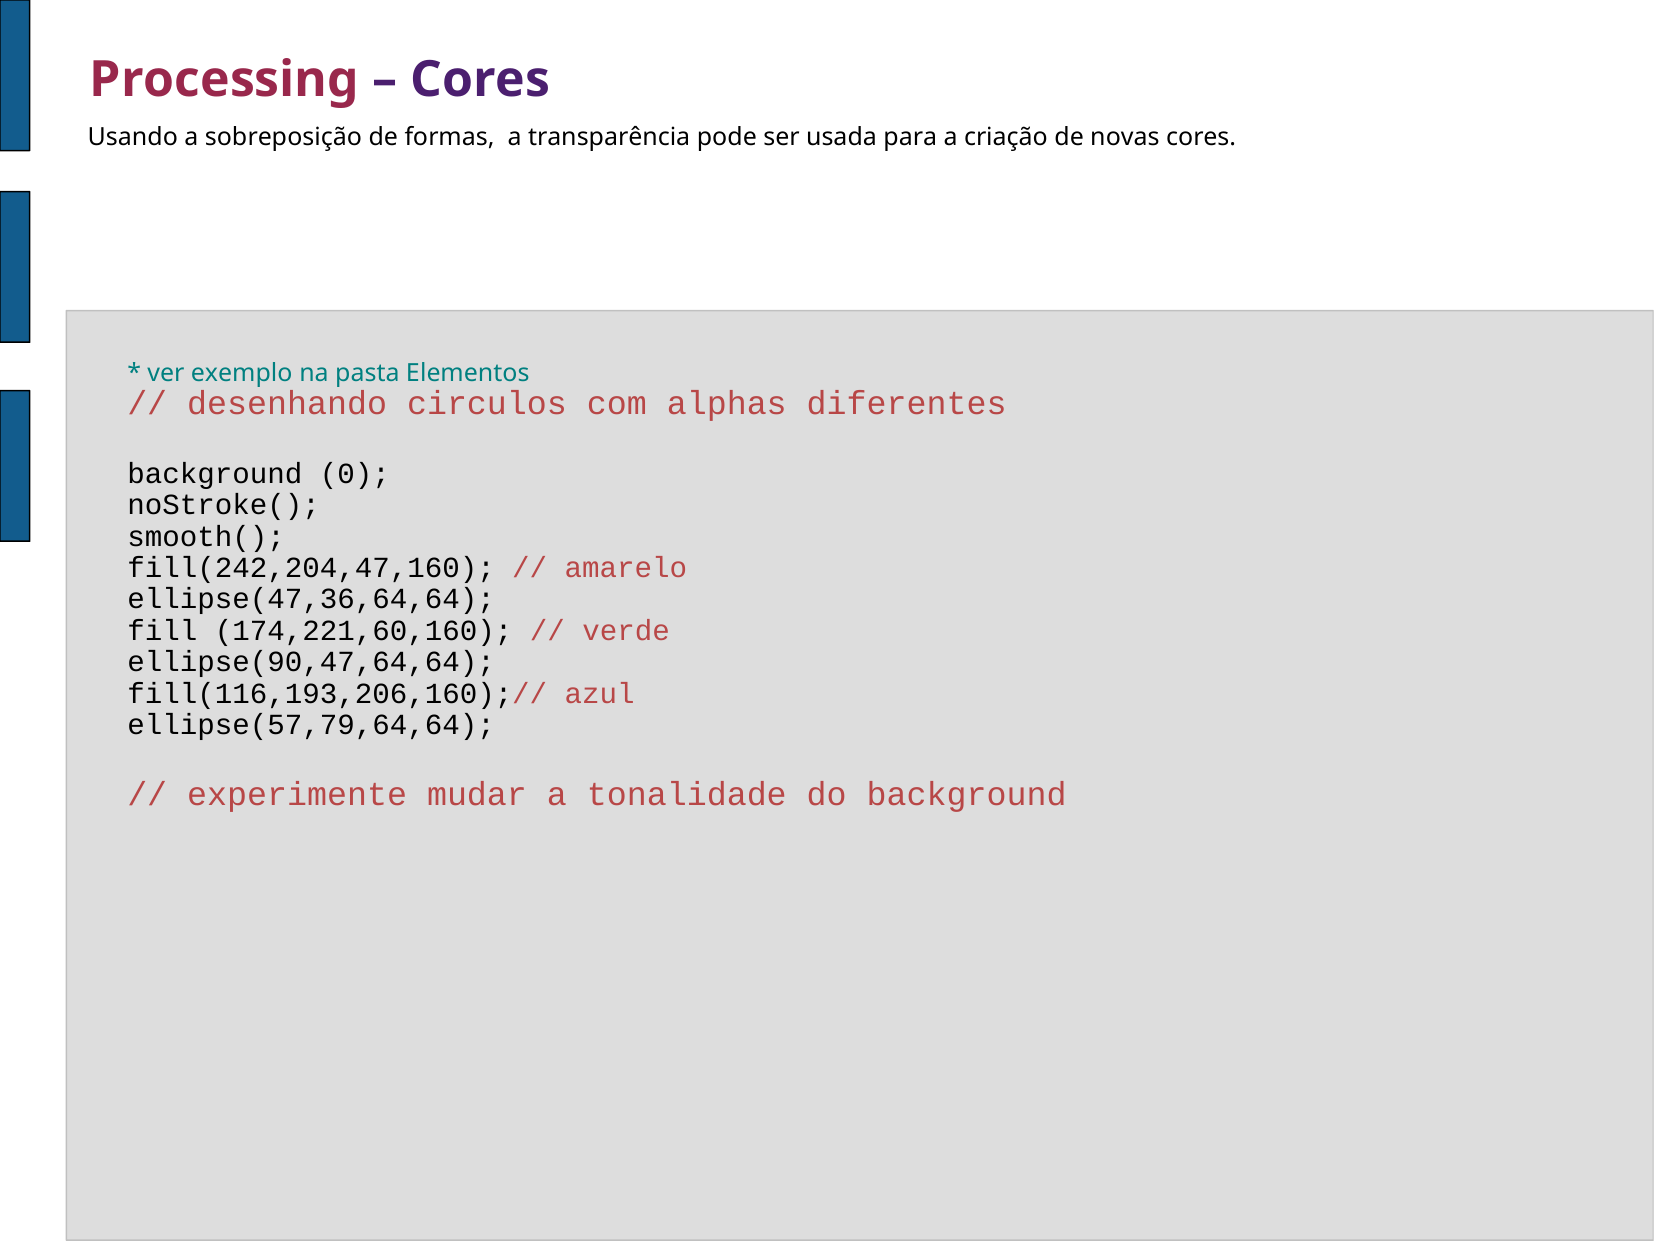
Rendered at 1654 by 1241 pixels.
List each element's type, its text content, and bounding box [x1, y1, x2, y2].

text_box Processing – Cores [74, 37, 1000, 112]
text_box Usando a sobreposição de formas, a transparência pode ser usada para a criação de novas cores. [72, 112, 1613, 263]
text_box * ver exemplo na pasta Elementos // desenhando circulos com alphas diferentes background (0); noStroke(); smooth(); fill(242,204,47,160); // amarelo ellipse(47,36,64,64); fill (174,221,60,160); // verde ellipse(90,47,64,64); fill(116,193,206,160);// azul ellipse(57,79,64,64); // experimente mudar a tonalidade do background [112, 345, 1543, 1111]
